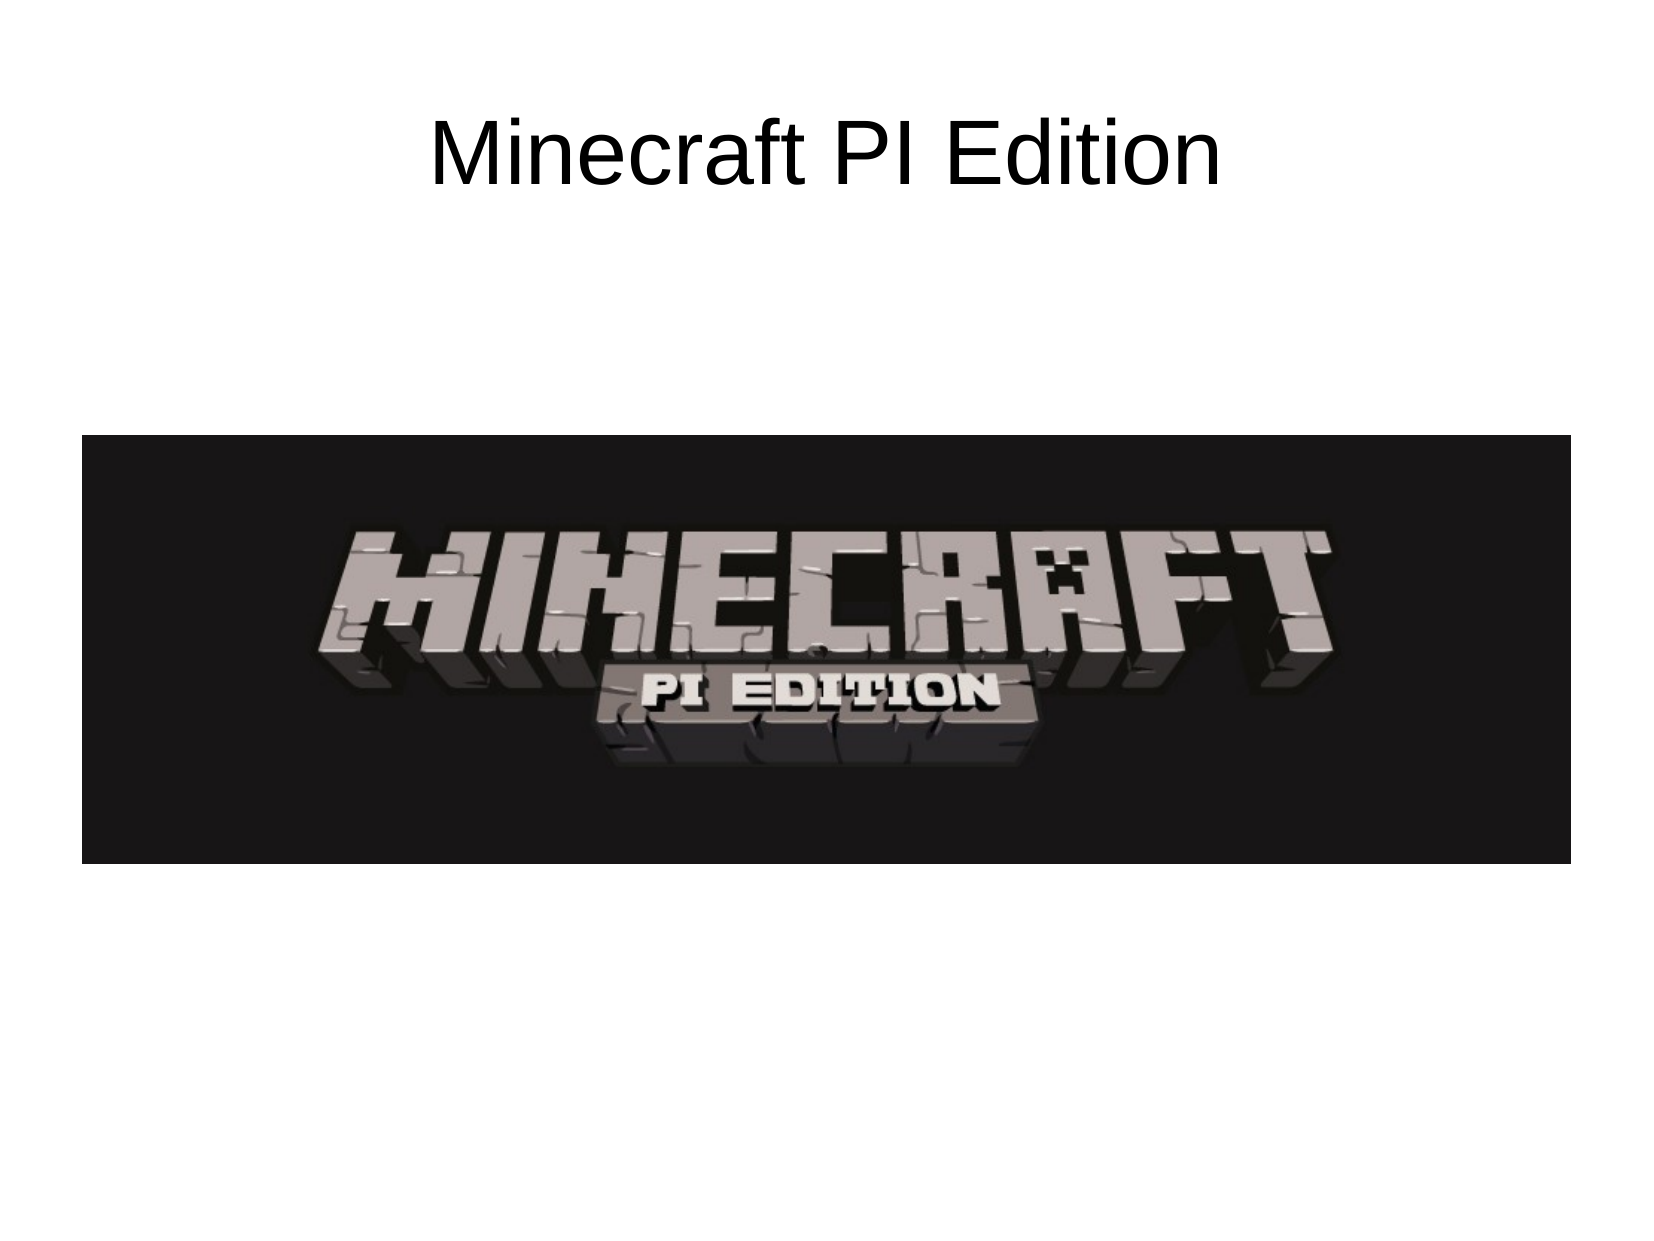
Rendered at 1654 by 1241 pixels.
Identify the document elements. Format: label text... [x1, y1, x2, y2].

title Minecraft PI Edition [82, 49, 1571, 257]
picture [82, 435, 1571, 865]
